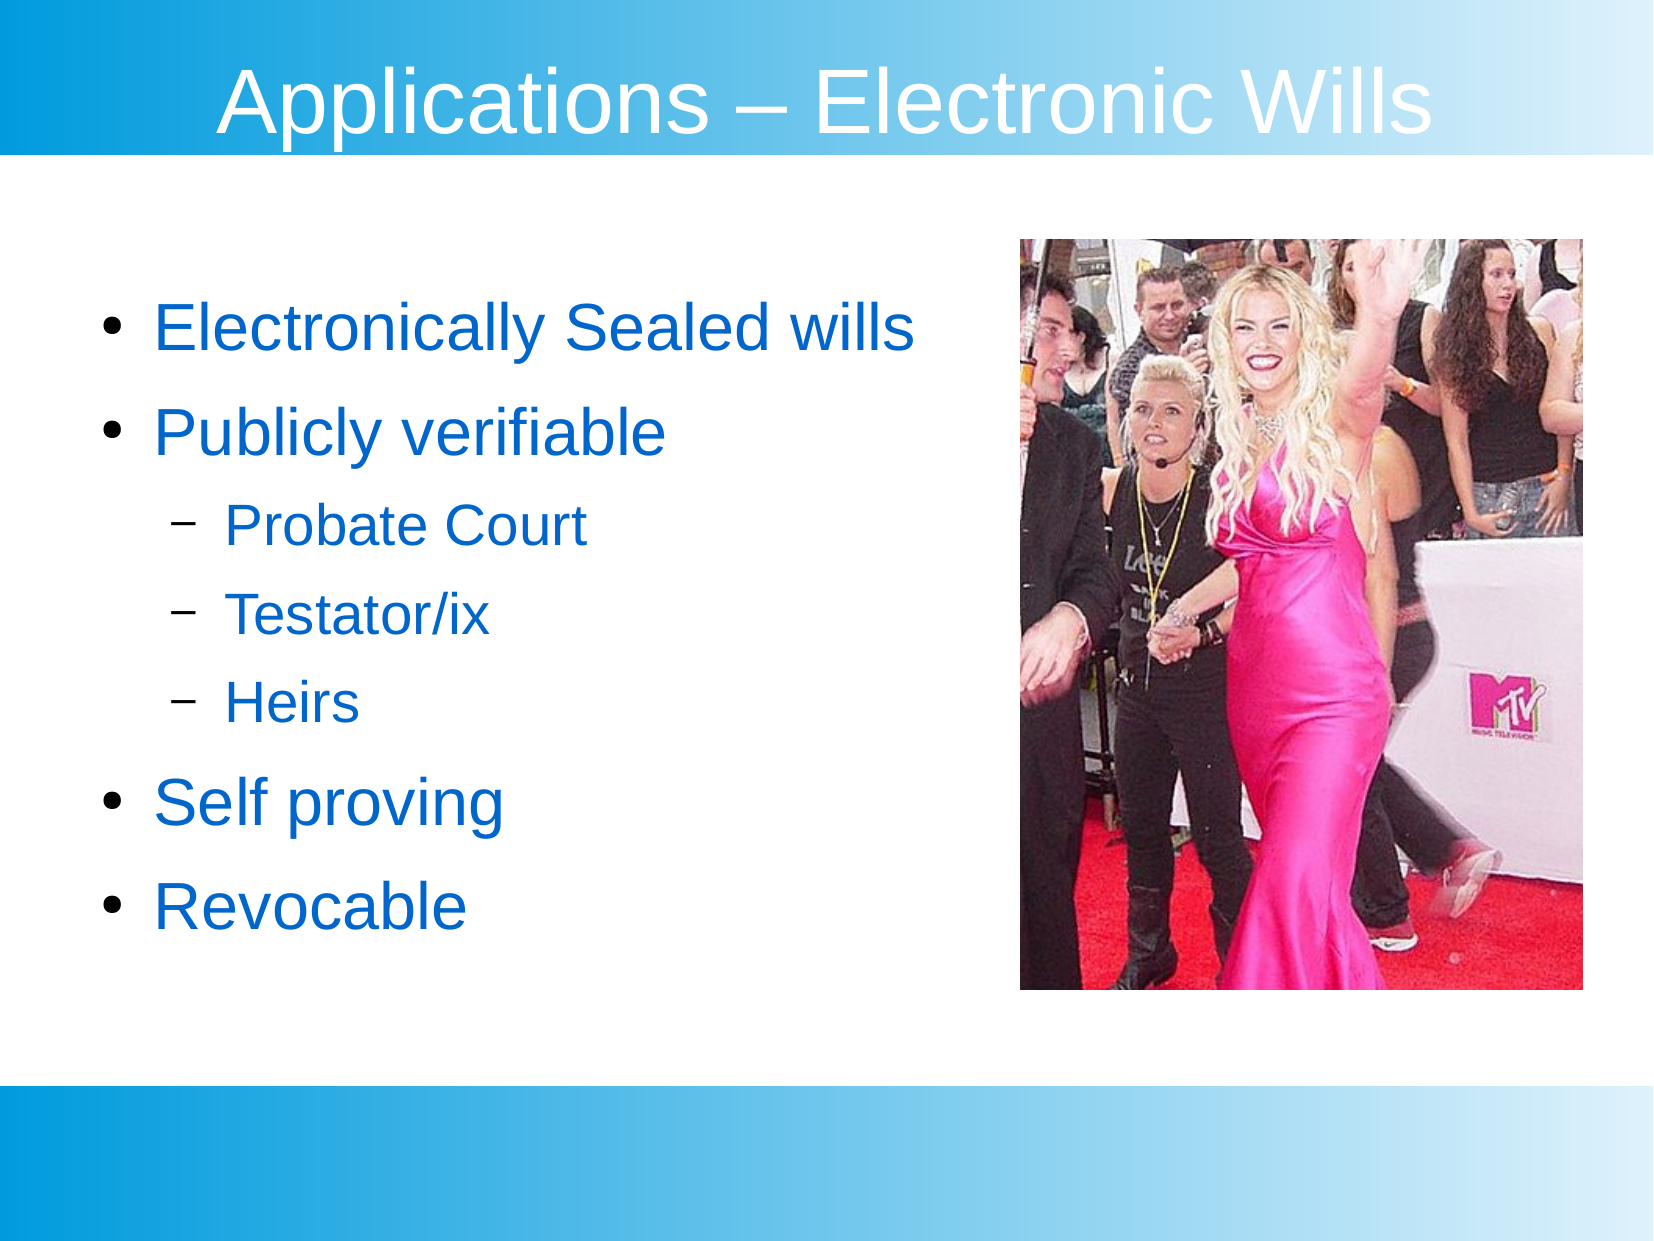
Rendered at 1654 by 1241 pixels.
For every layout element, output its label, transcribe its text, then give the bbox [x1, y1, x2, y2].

picture [1020, 239, 1583, 990]
title Applications – Electronic Wills [82, 49, 1571, 155]
list Electronically Sealed wills Publicly verifiable Probate Court Testator/ix Heirs Self proving Revocable [82, 290, 976, 1010]
